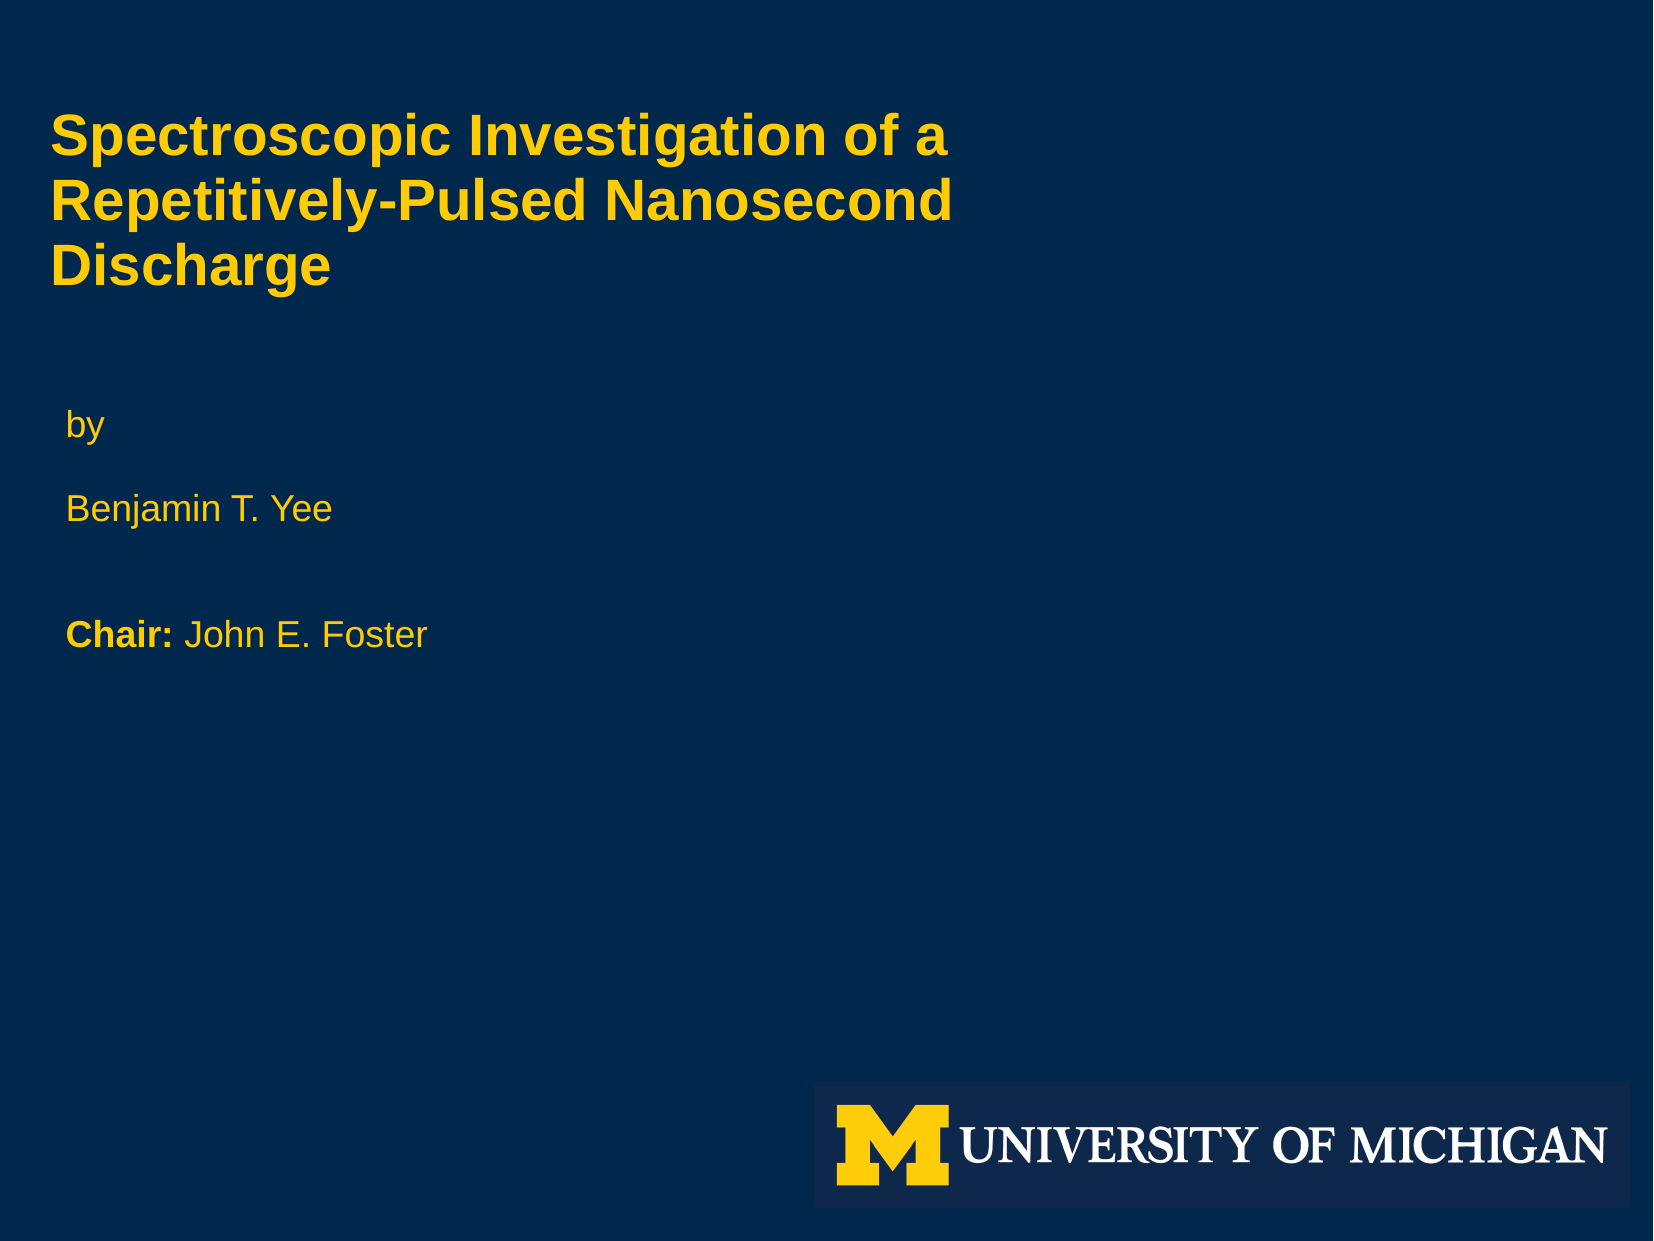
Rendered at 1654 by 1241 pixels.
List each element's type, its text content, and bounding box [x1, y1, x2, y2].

picture [814, 1082, 1630, 1208]
title Spectroscopic Investigation of a Repetitively-Pulsed Nanosecond Discharge [50, 74, 1101, 326]
text_box by Benjamin T. Yee Chair: John E. Foster [50, 396, 456, 735]
